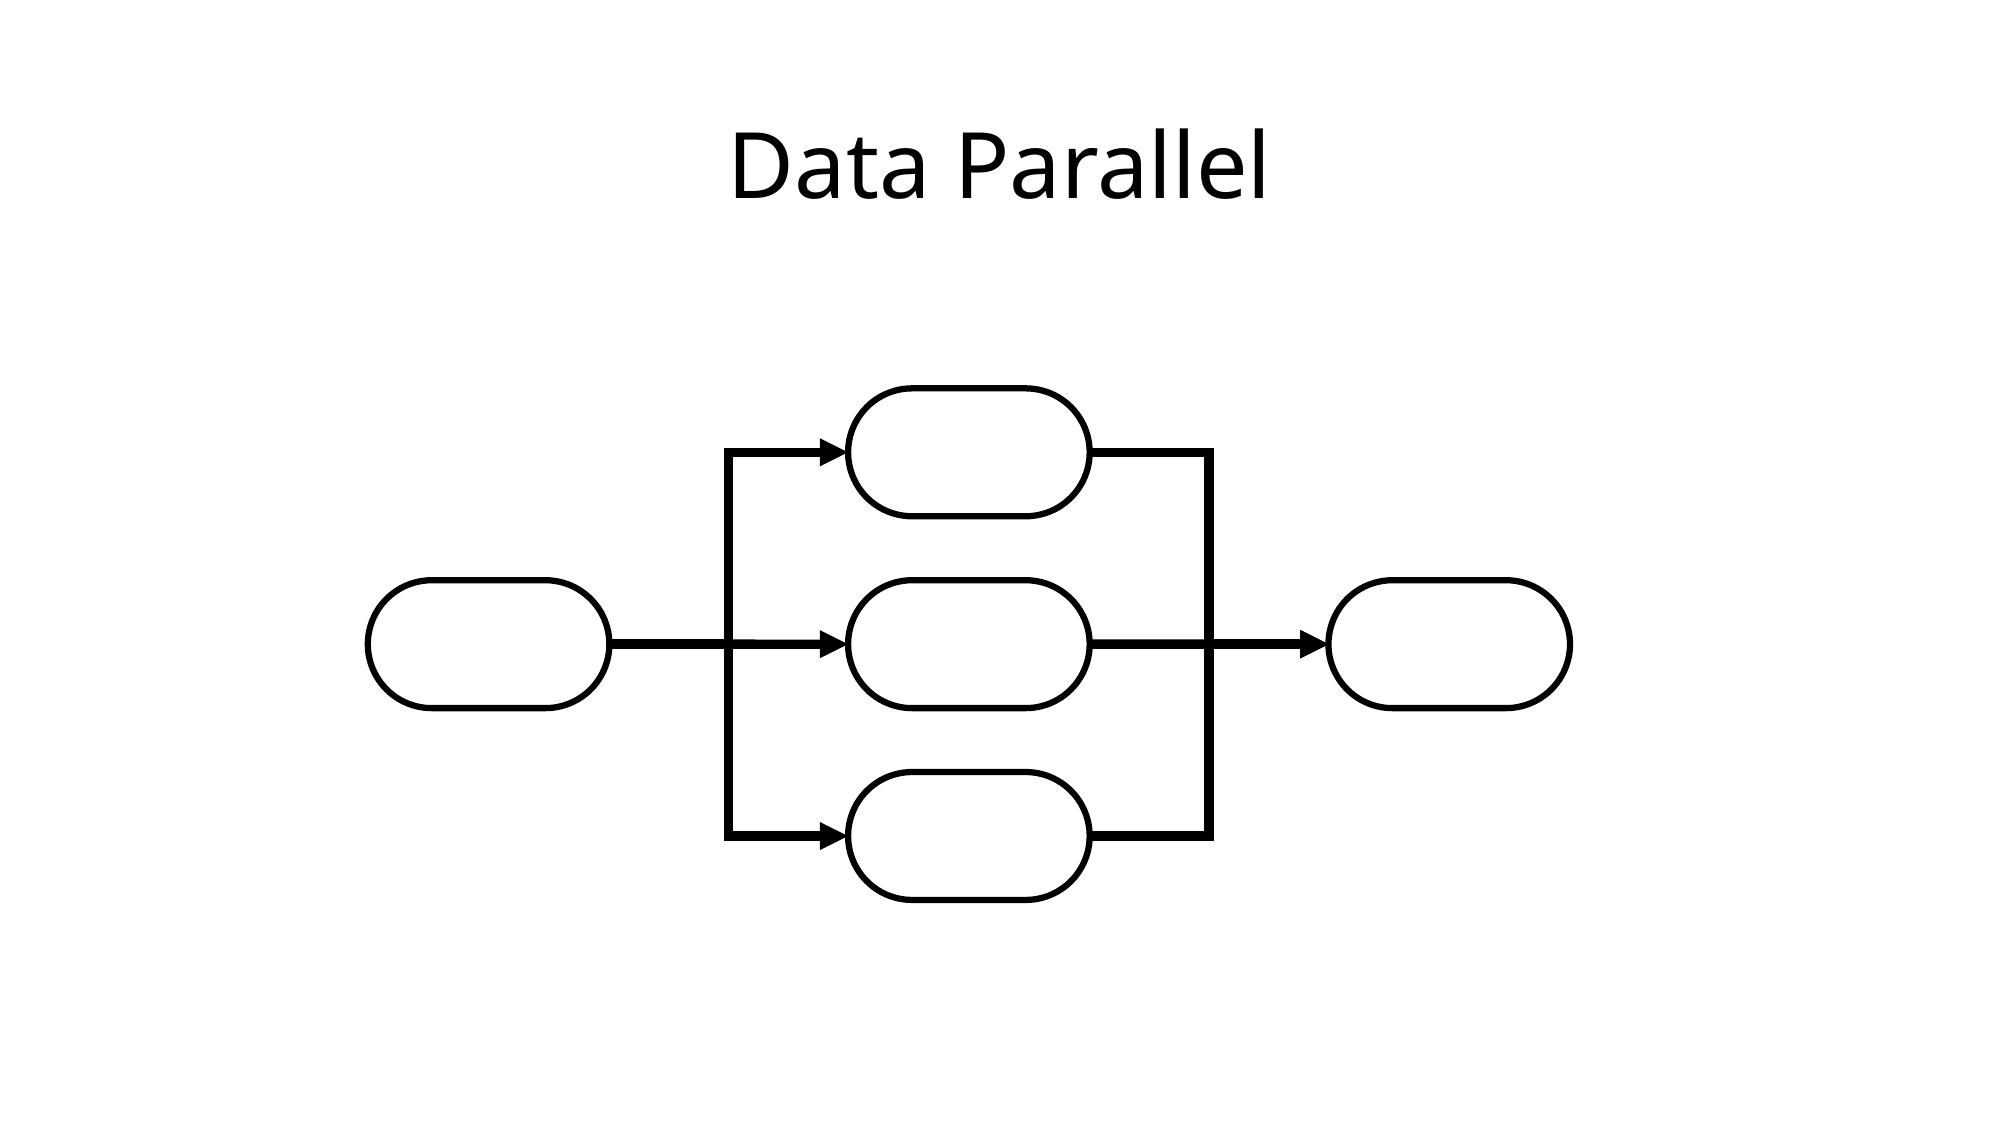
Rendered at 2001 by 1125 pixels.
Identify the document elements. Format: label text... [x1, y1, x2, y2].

title Data Parallel [137, 59, 1863, 278]
